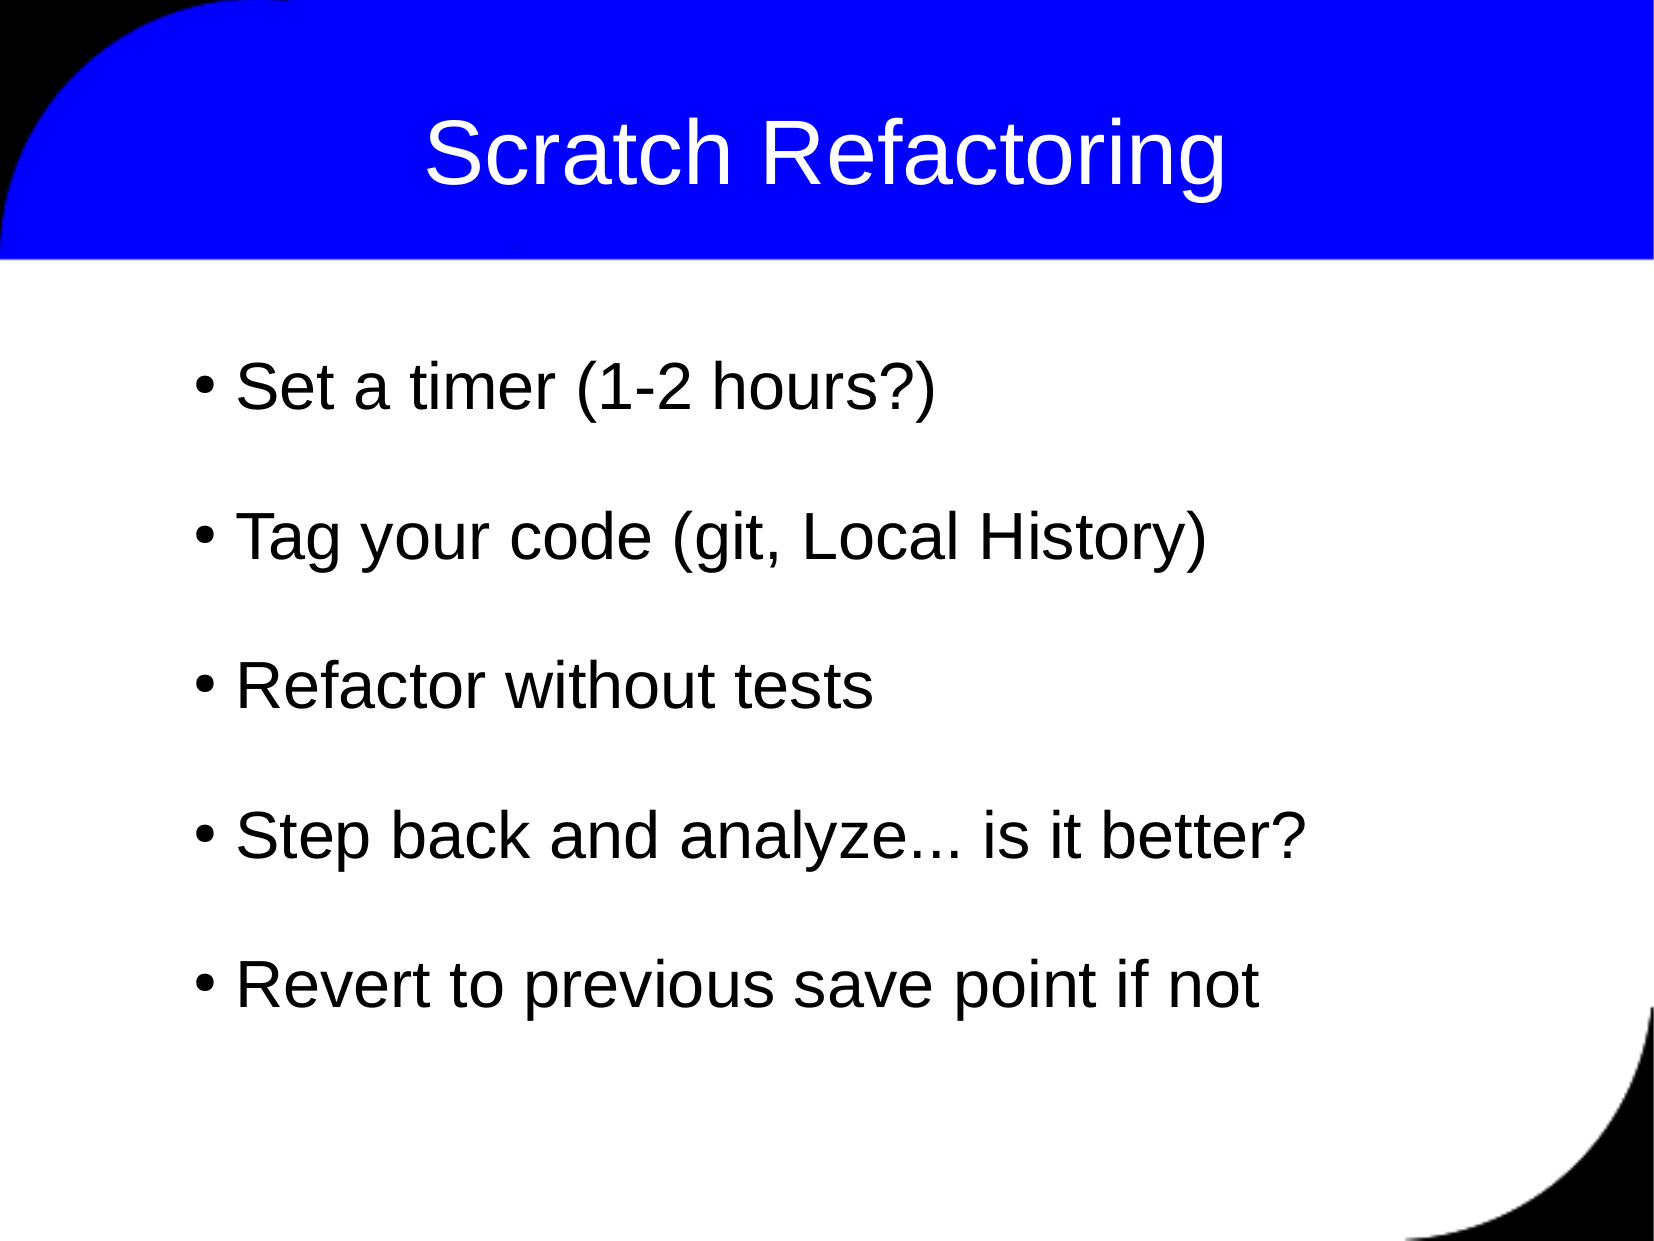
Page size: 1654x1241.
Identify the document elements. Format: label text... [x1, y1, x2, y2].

title Scratch Refactoring [82, 56, 1571, 250]
subtitle Set a timer (1-2 hours?) Tag your code (git, Local History) Refactor without tests Step back and analyze... is it better? Revert to previous save point if not [193, 307, 1461, 1139]
picture [0, 0, 1654, 1241]
